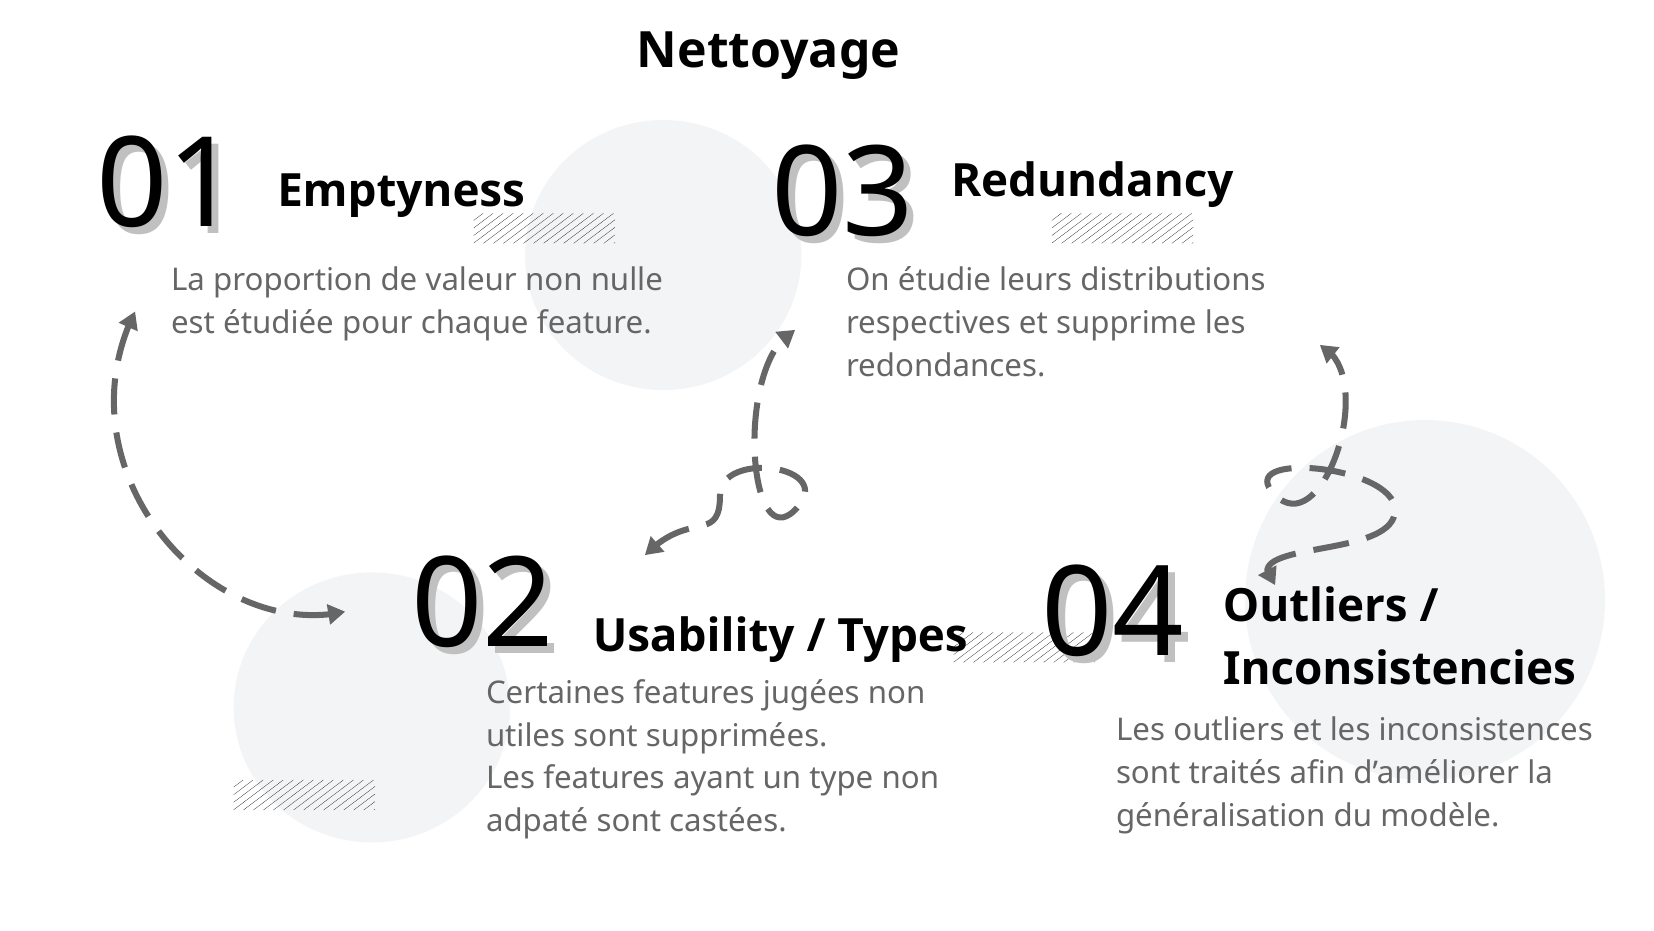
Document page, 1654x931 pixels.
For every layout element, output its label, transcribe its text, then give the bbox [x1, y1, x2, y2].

text_box Usability / Types [578, 595, 997, 676]
text_box Nettoyage [849, 45, 860, 62]
text_box Nettoyage [562, 10, 975, 75]
text_box Emptyness [262, 150, 562, 250]
text_box 01 [81, 85, 262, 271]
text_box 03 [756, 94, 937, 281]
text_box 04 [1026, 514, 1207, 701]
text_box Les outliers et les inconsistences sont traités afin d’améliorer la généralisation du modèle. [1101, 700, 1627, 886]
text_box Redundancy [937, 140, 1424, 226]
text_box 02 [396, 505, 577, 691]
text_box On étudie leurs distributions respectives et supprime les redondances. [831, 250, 1357, 436]
text_box La proportion de valeur non nulle est étudiée pour chaque feature. [156, 250, 682, 436]
text_box Certaines features jugées non utiles sont supprimées. Les features ayant un type non adpaté sont castées. [471, 662, 997, 891]
text_box Outliers / Inconsistencies [1208, 565, 1651, 713]
